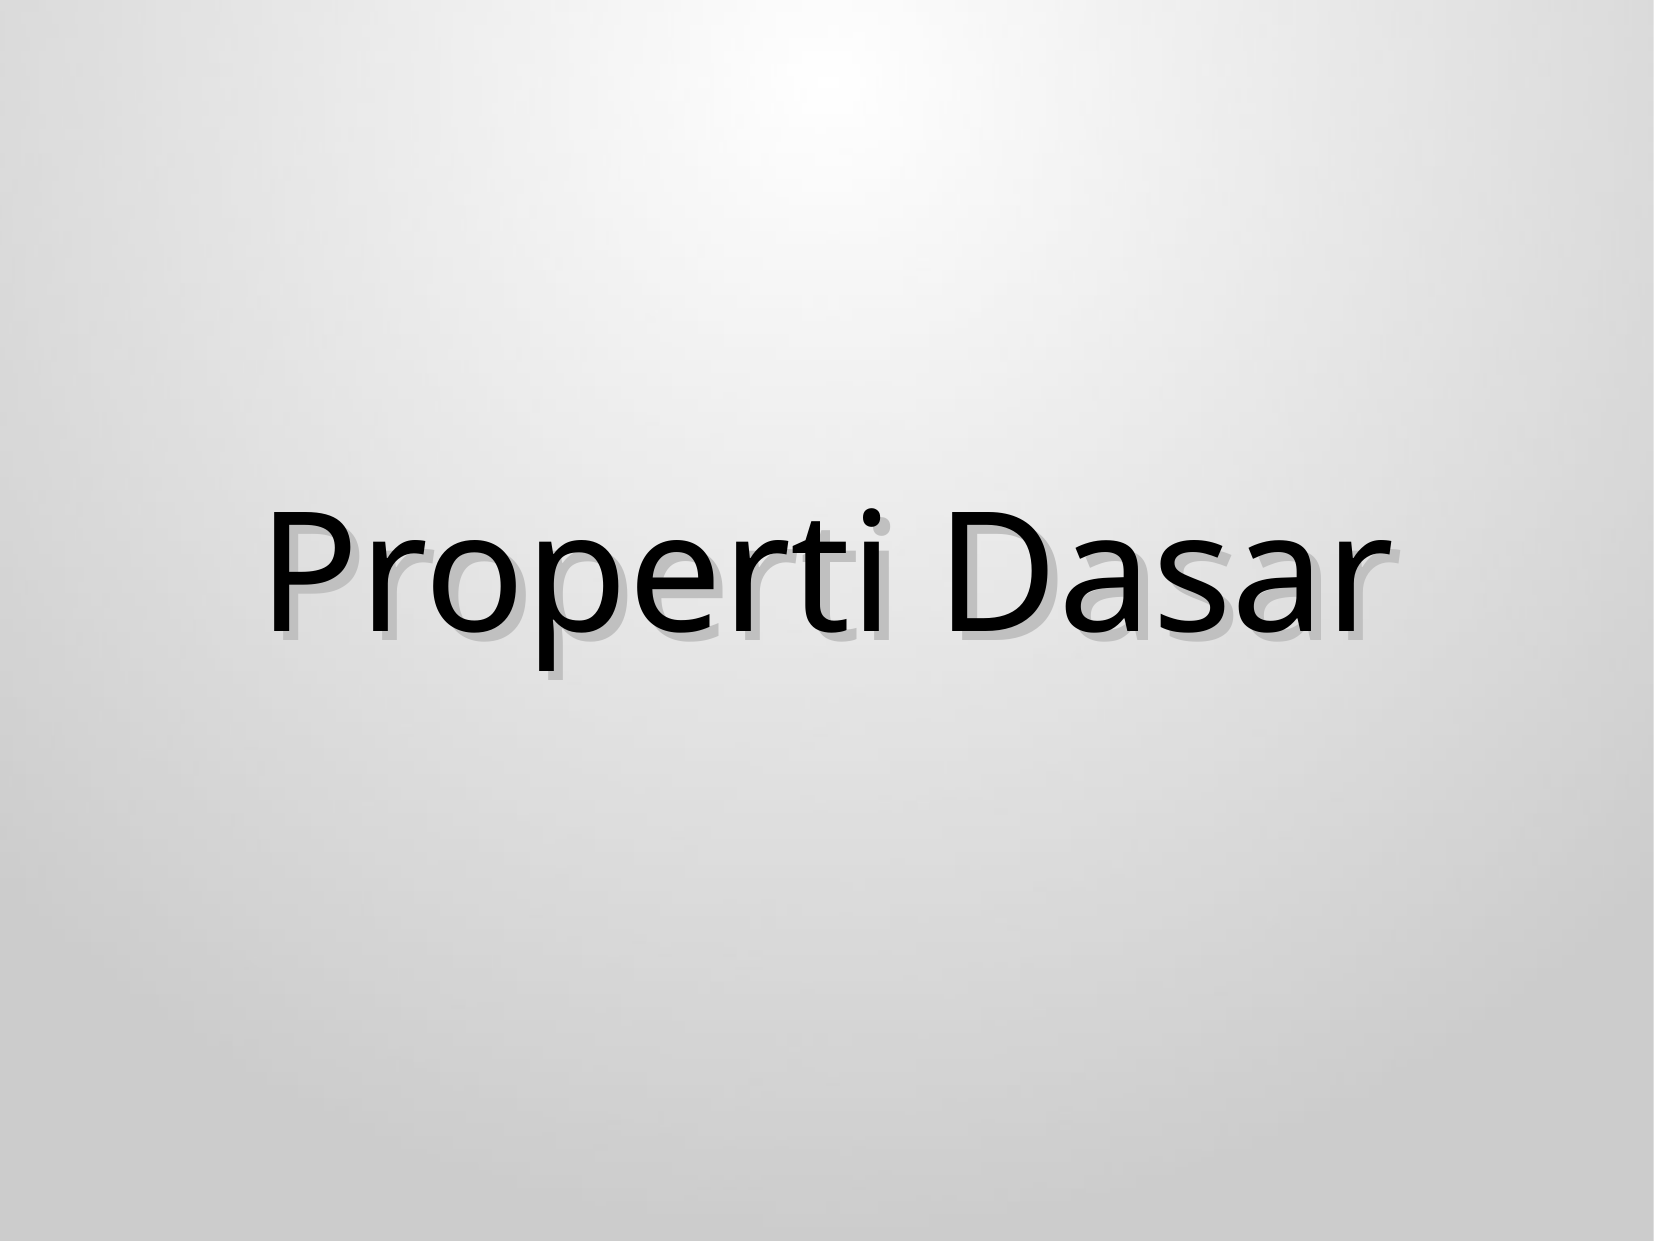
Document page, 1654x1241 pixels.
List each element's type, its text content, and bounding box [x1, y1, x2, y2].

title Properti Dasar [82, 462, 1571, 670]
picture [0, 0, 1654, 1241]
